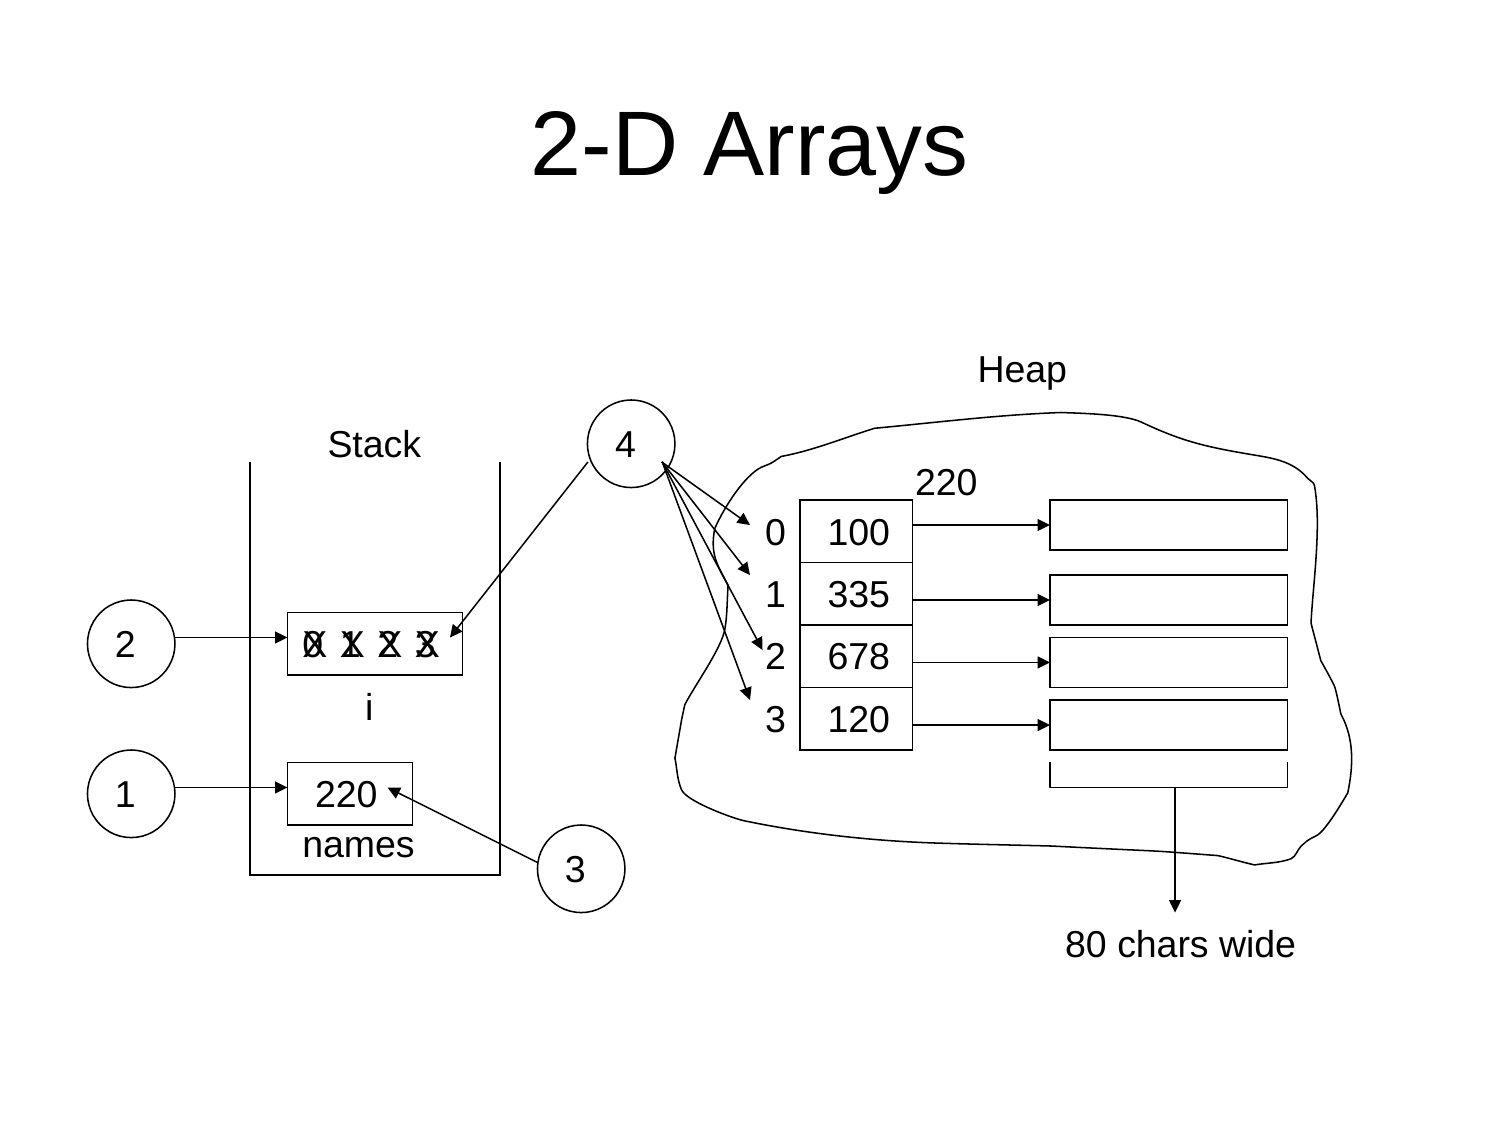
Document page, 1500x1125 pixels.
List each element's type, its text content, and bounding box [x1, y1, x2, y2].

text_box 1 [100, 762, 151, 823]
text_box 2 [750, 624, 801, 686]
text_box X [325, 612, 362, 673]
text_box names [287, 812, 430, 873]
text_box 80 chars wide [1050, 912, 1311, 973]
text_box 3 [550, 837, 601, 898]
text_box X [287, 612, 325, 673]
text_box Stack [312, 412, 437, 473]
text_box X [317, 633, 325, 655]
text_box 100 [812, 499, 905, 561]
text_box 1 [750, 562, 801, 623]
text_box 220 [300, 762, 393, 823]
text_box 4 [600, 412, 651, 473]
text_box Heap [962, 337, 1082, 398]
title 2-D Arrays [75, 45, 1426, 233]
text_box 3 [750, 687, 801, 748]
text_box 0 [750, 499, 801, 561]
text_box 220 [900, 449, 993, 511]
text_box i [350, 674, 389, 736]
text_box X [362, 612, 400, 673]
text_box 120 [812, 687, 905, 748]
text_box X [354, 633, 362, 655]
text_box X [392, 633, 400, 655]
text_box 335 [812, 562, 905, 623]
text_box 2 [100, 612, 151, 673]
text_box 678 [812, 624, 905, 686]
text_box X [400, 612, 455, 673]
